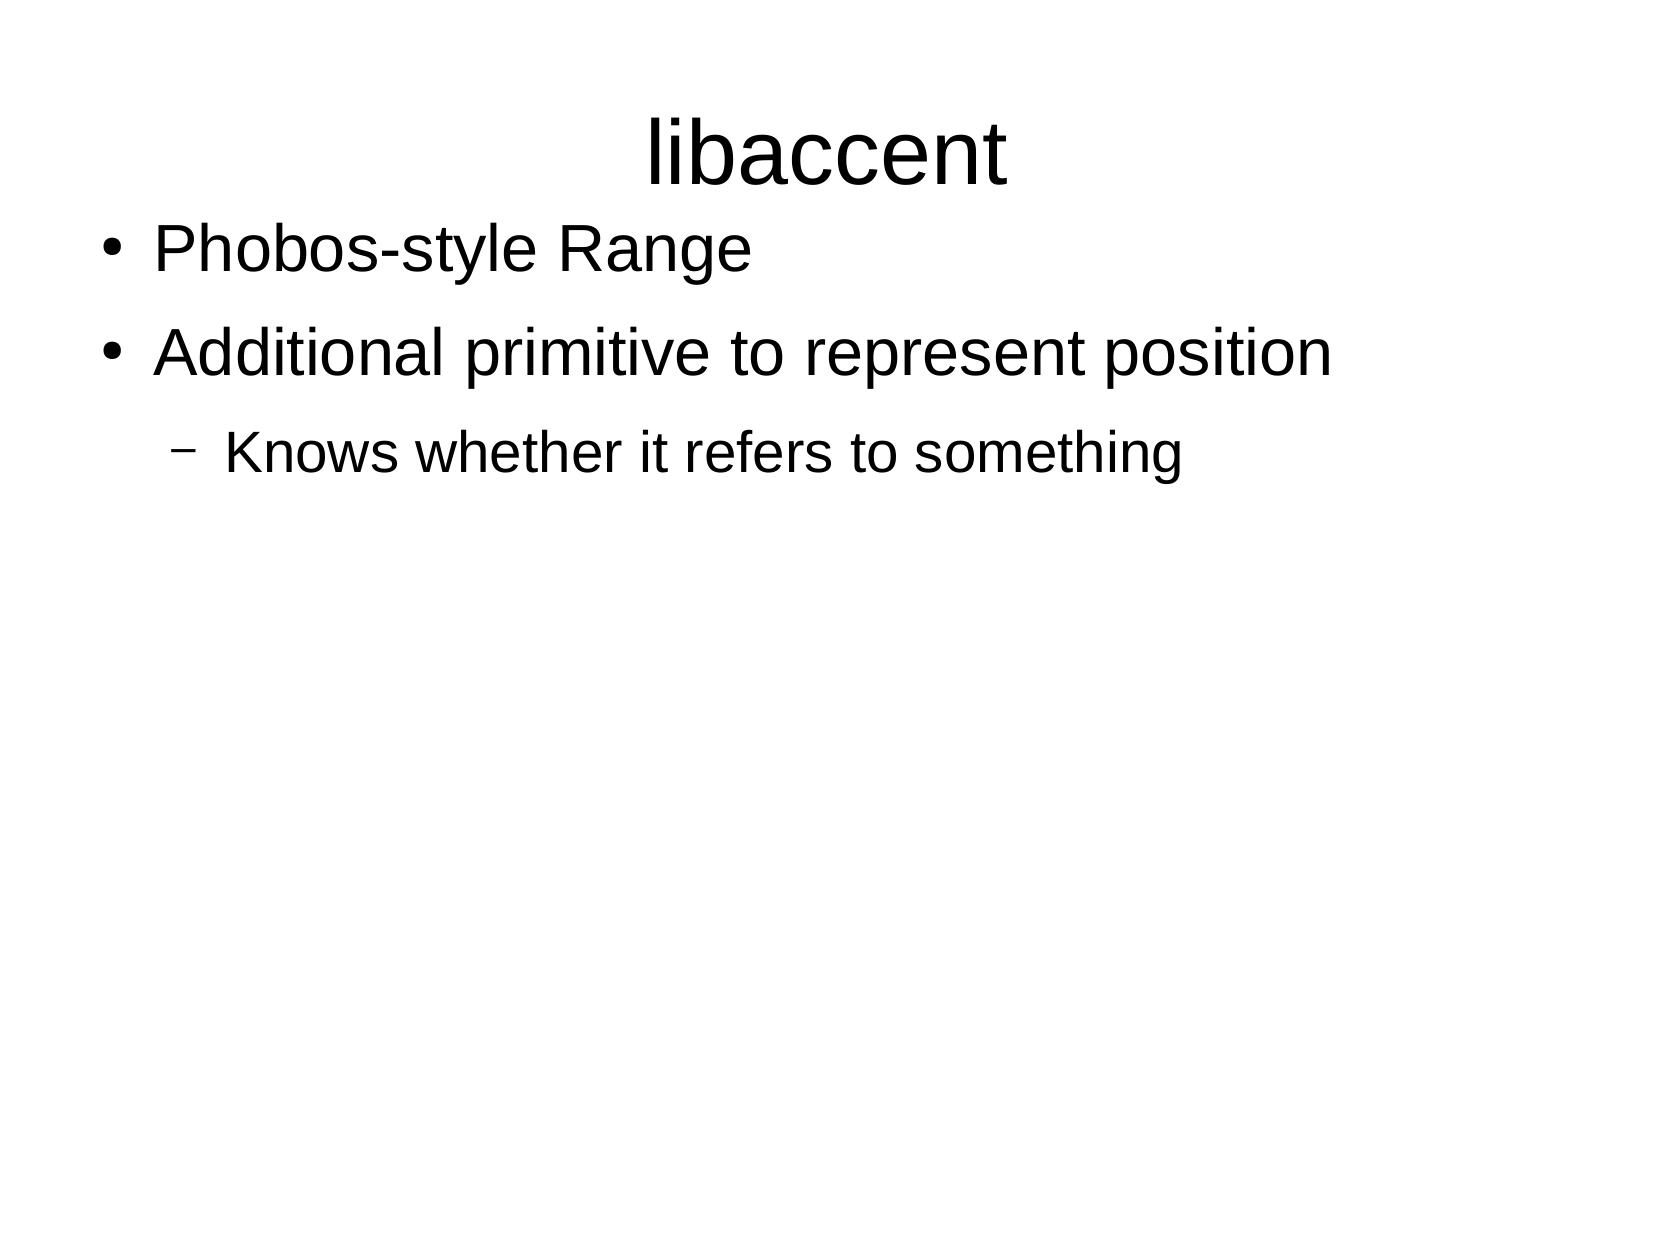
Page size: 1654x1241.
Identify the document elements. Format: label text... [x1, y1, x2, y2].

list Phobos-style Range Additional primitive to represent position Knows whether it refers to something [82, 210, 1571, 931]
title libaccent [82, 49, 1571, 210]
